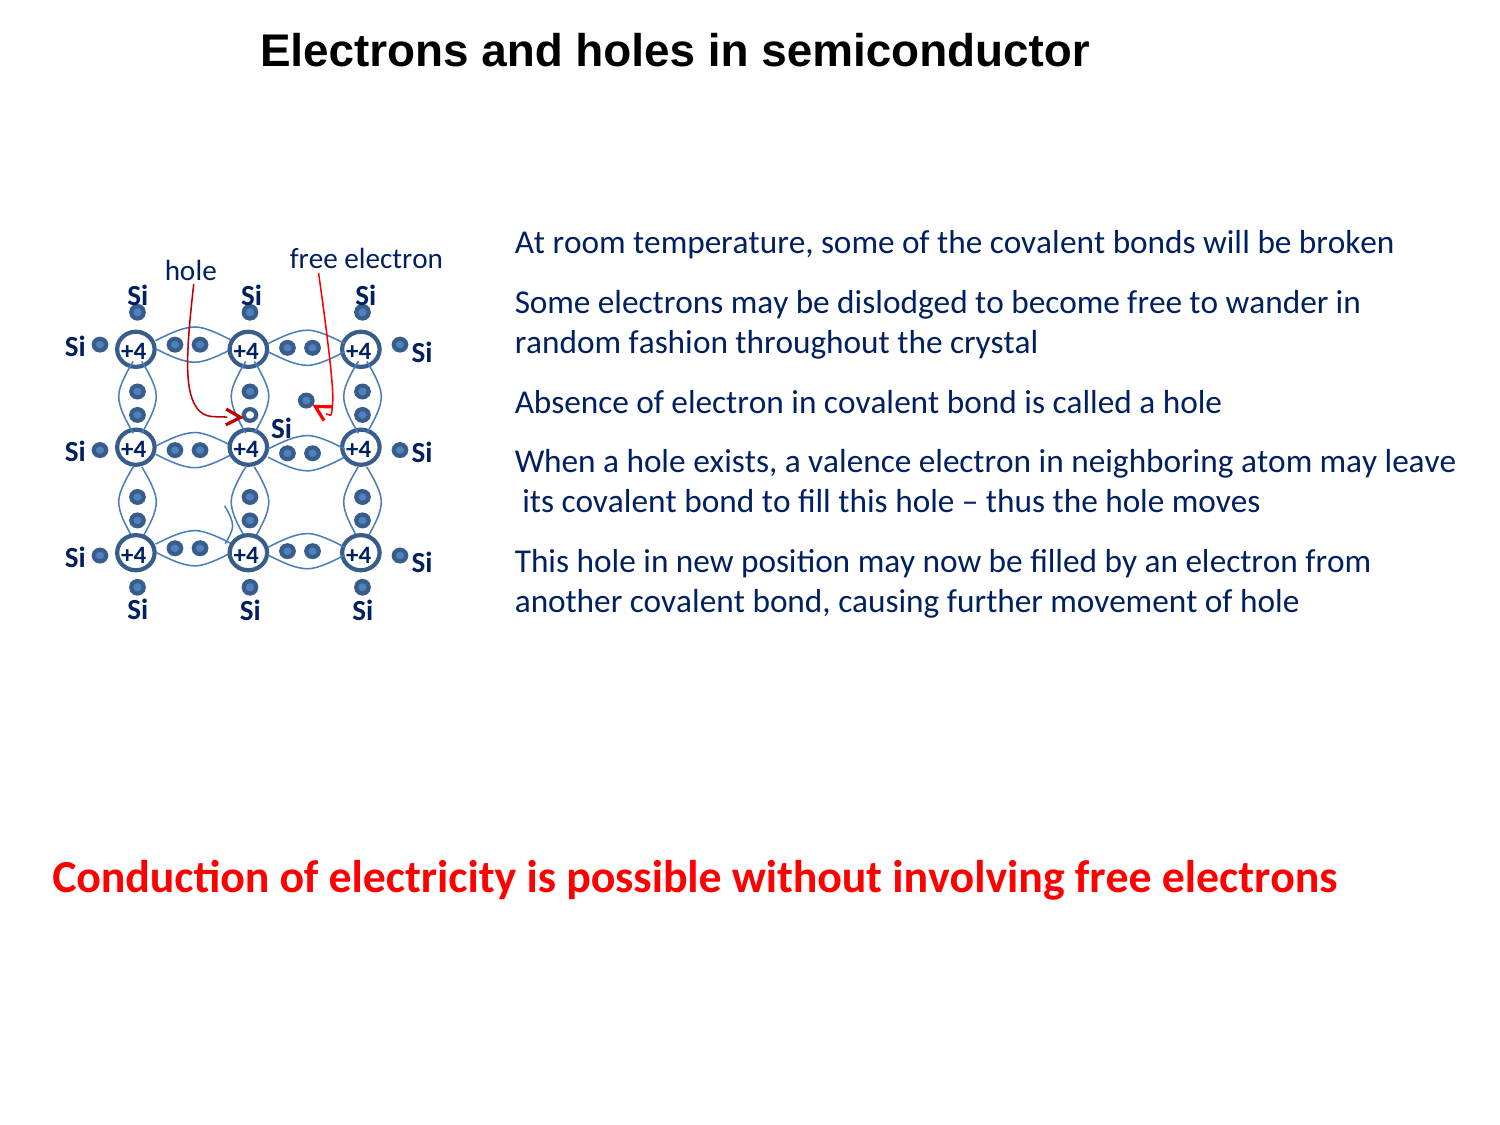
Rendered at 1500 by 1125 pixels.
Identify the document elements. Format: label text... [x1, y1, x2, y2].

text_box Si [112, 268, 176, 319]
text_box Si [337, 584, 401, 635]
text_box Si [50, 320, 126, 371]
text_box [356, 491, 369, 503]
text_box [300, 394, 313, 407]
text_box [131, 385, 144, 398]
text_box [131, 514, 144, 527]
text_box At room temperature, some of the covalent bonds will be broken Some electrons may be dislodged to become free to wander in random fashion throughout the crystal Absence of electron in covalent bond is called a hole When a hole exists, a valence electron in neighboring atom may leave its covalent bond to fill this hole – thus the hole moves This hole in new position may now be filled by an electron from another covalent bond, causing further movement of hole [500, 212, 1476, 628]
text_box [243, 514, 257, 527]
text_box [93, 338, 107, 351]
text_box [93, 549, 107, 562]
text_box [168, 542, 182, 555]
text_box [193, 444, 207, 457]
text_box [281, 545, 294, 558]
text_box [356, 409, 369, 421]
text_box +4 [106, 327, 169, 373]
text_box [243, 385, 257, 398]
text_box +4 [218, 425, 282, 471]
text_box +4 [106, 530, 169, 577]
text_box [306, 453, 319, 460]
text_box +4 [331, 327, 394, 373]
text_box [306, 341, 319, 354]
text_box [243, 409, 256, 421]
text_box [193, 542, 207, 555]
text_box [243, 491, 257, 503]
text_box Conduction of electricity is possible without involving free electrons [37, 839, 1450, 910]
text_box Si [340, 282, 404, 319]
text_box [281, 453, 294, 460]
text_box +4 [106, 425, 169, 471]
text_box Si [396, 425, 472, 477]
text_box [281, 341, 294, 354]
text_box [93, 444, 107, 456]
text_box Si [225, 583, 288, 635]
text_box [393, 549, 407, 562]
text_box free electron [275, 231, 500, 282]
text_box Si [50, 530, 126, 582]
text_box [356, 385, 369, 398]
text_box Electrons and holes in semiconductor [249, 12, 1101, 76]
text_box +4 [218, 327, 282, 373]
text_box hole [149, 243, 276, 295]
text_box Si [312, 401, 331, 405]
text_box Si [396, 535, 472, 586]
text_box Si [226, 282, 290, 319]
text_box +4 [331, 425, 394, 471]
text_box +4 [331, 530, 394, 577]
text_box [306, 545, 319, 558]
text_box [193, 338, 207, 351]
text_box Si [50, 424, 126, 475]
text_box [393, 338, 407, 351]
text_box Si [396, 325, 472, 377]
text_box Si [256, 401, 332, 453]
text_box [356, 514, 369, 527]
text_box [131, 409, 144, 421]
text_box [168, 444, 182, 457]
text_box Si [112, 582, 176, 633]
text_box [168, 338, 182, 351]
text_box +4 [218, 530, 282, 577]
text_box [131, 491, 144, 503]
text_box [393, 444, 407, 456]
text_box [357, 580, 368, 584]
